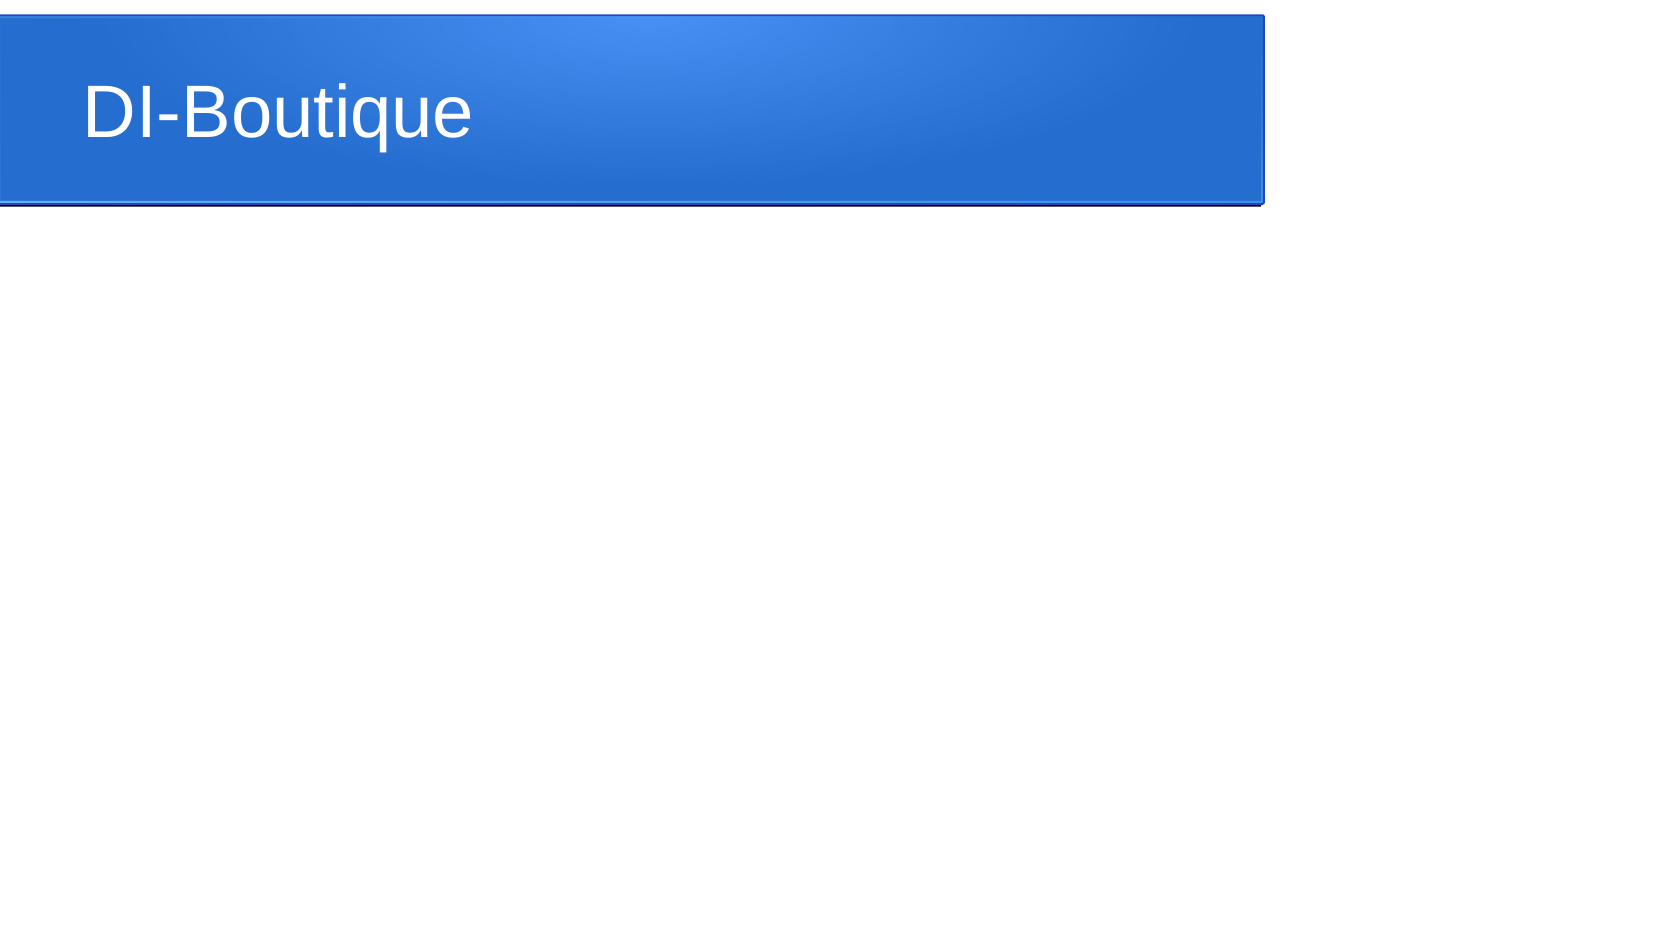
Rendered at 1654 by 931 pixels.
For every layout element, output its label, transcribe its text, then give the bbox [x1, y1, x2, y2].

title DI-Boutique [82, 35, 1235, 189]
